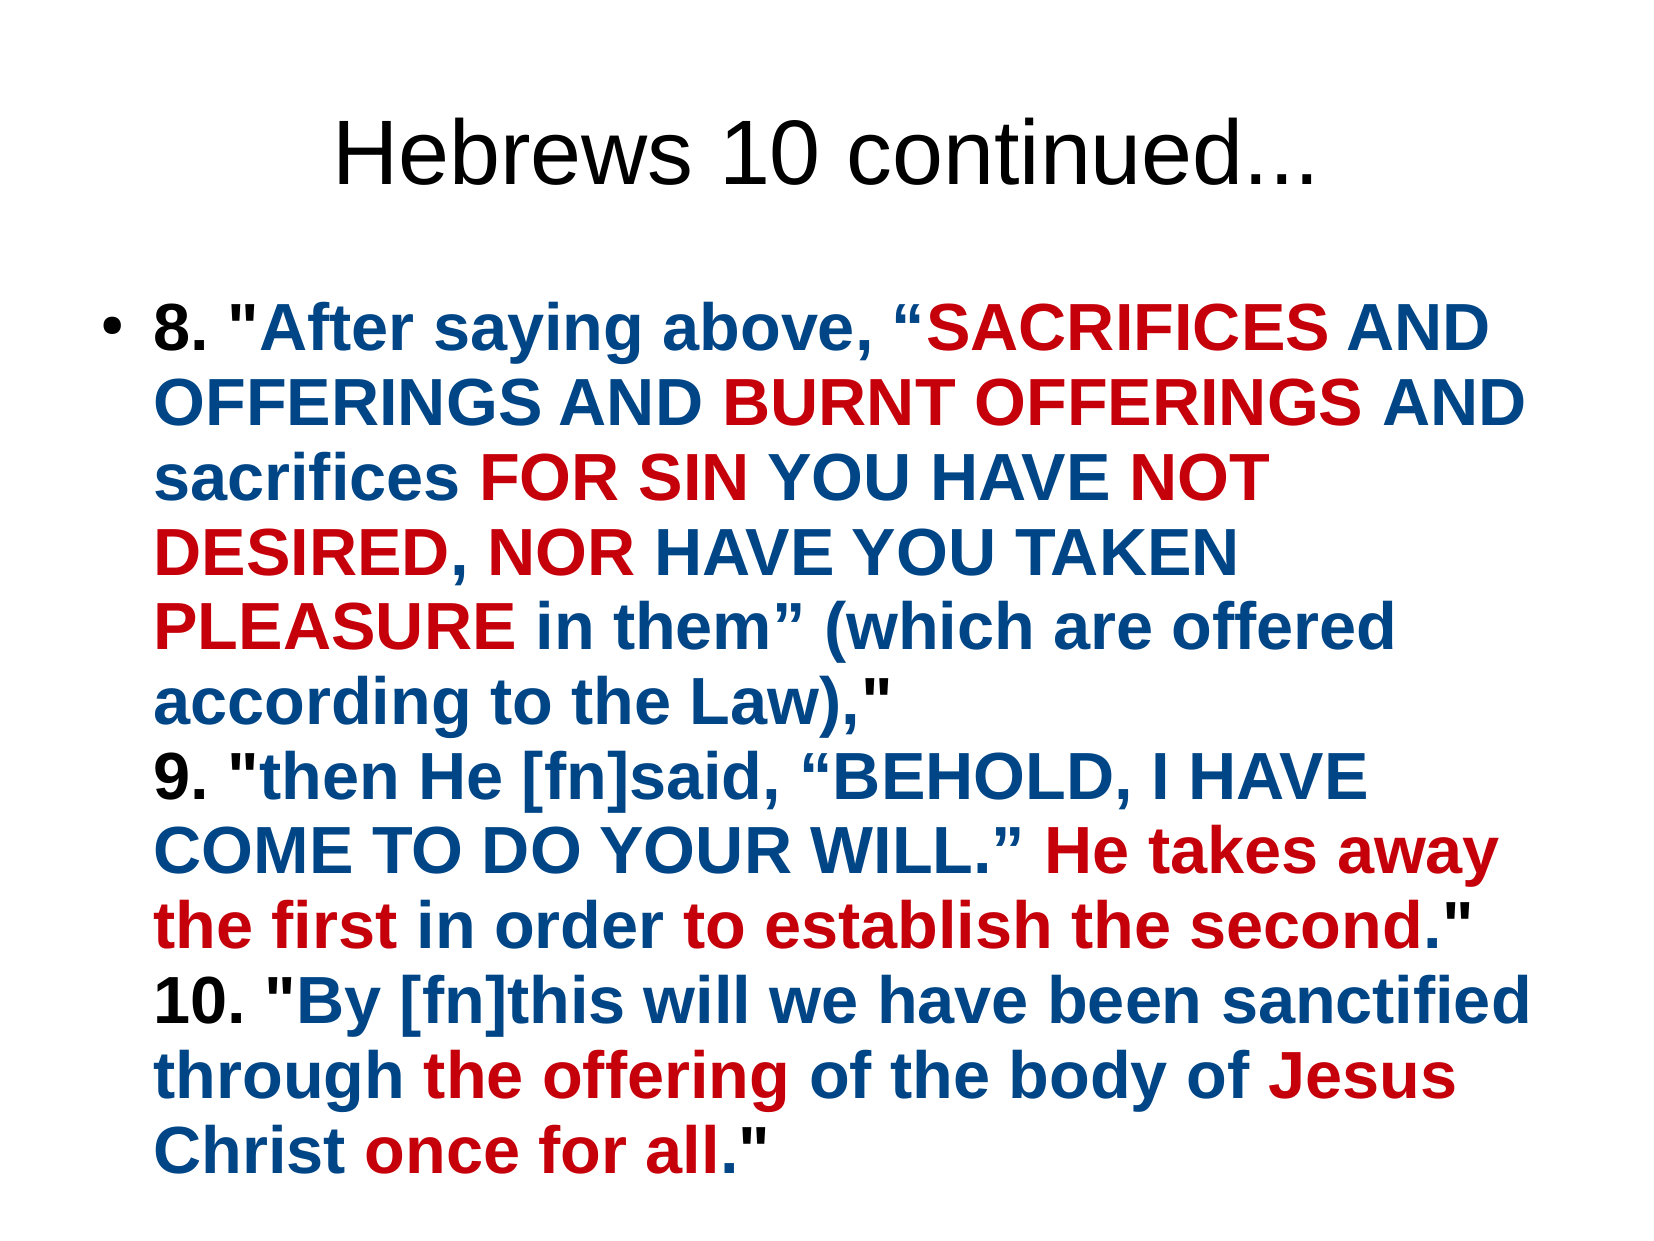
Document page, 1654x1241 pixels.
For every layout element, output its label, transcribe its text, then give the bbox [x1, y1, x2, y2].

list 8. "After saying above, “SACRIFICES AND OFFERINGS AND BURNT OFFERINGS AND sacrifices FOR SIN YOU HAVE NOT DESIRED, NOR HAVE YOU TAKEN PLEASURE in them” (which are offered according to the Law)," 9. "then He [fn]said, “BEHOLD, I HAVE COME TO DO YOUR WILL.” He takes away the first in order to establish the second." 10. "By [fn]this will we have been sanctified through the offering of the body of Jesus Christ once for all." [82, 290, 1571, 1188]
title Hebrews 10 continued... [82, 49, 1571, 257]
